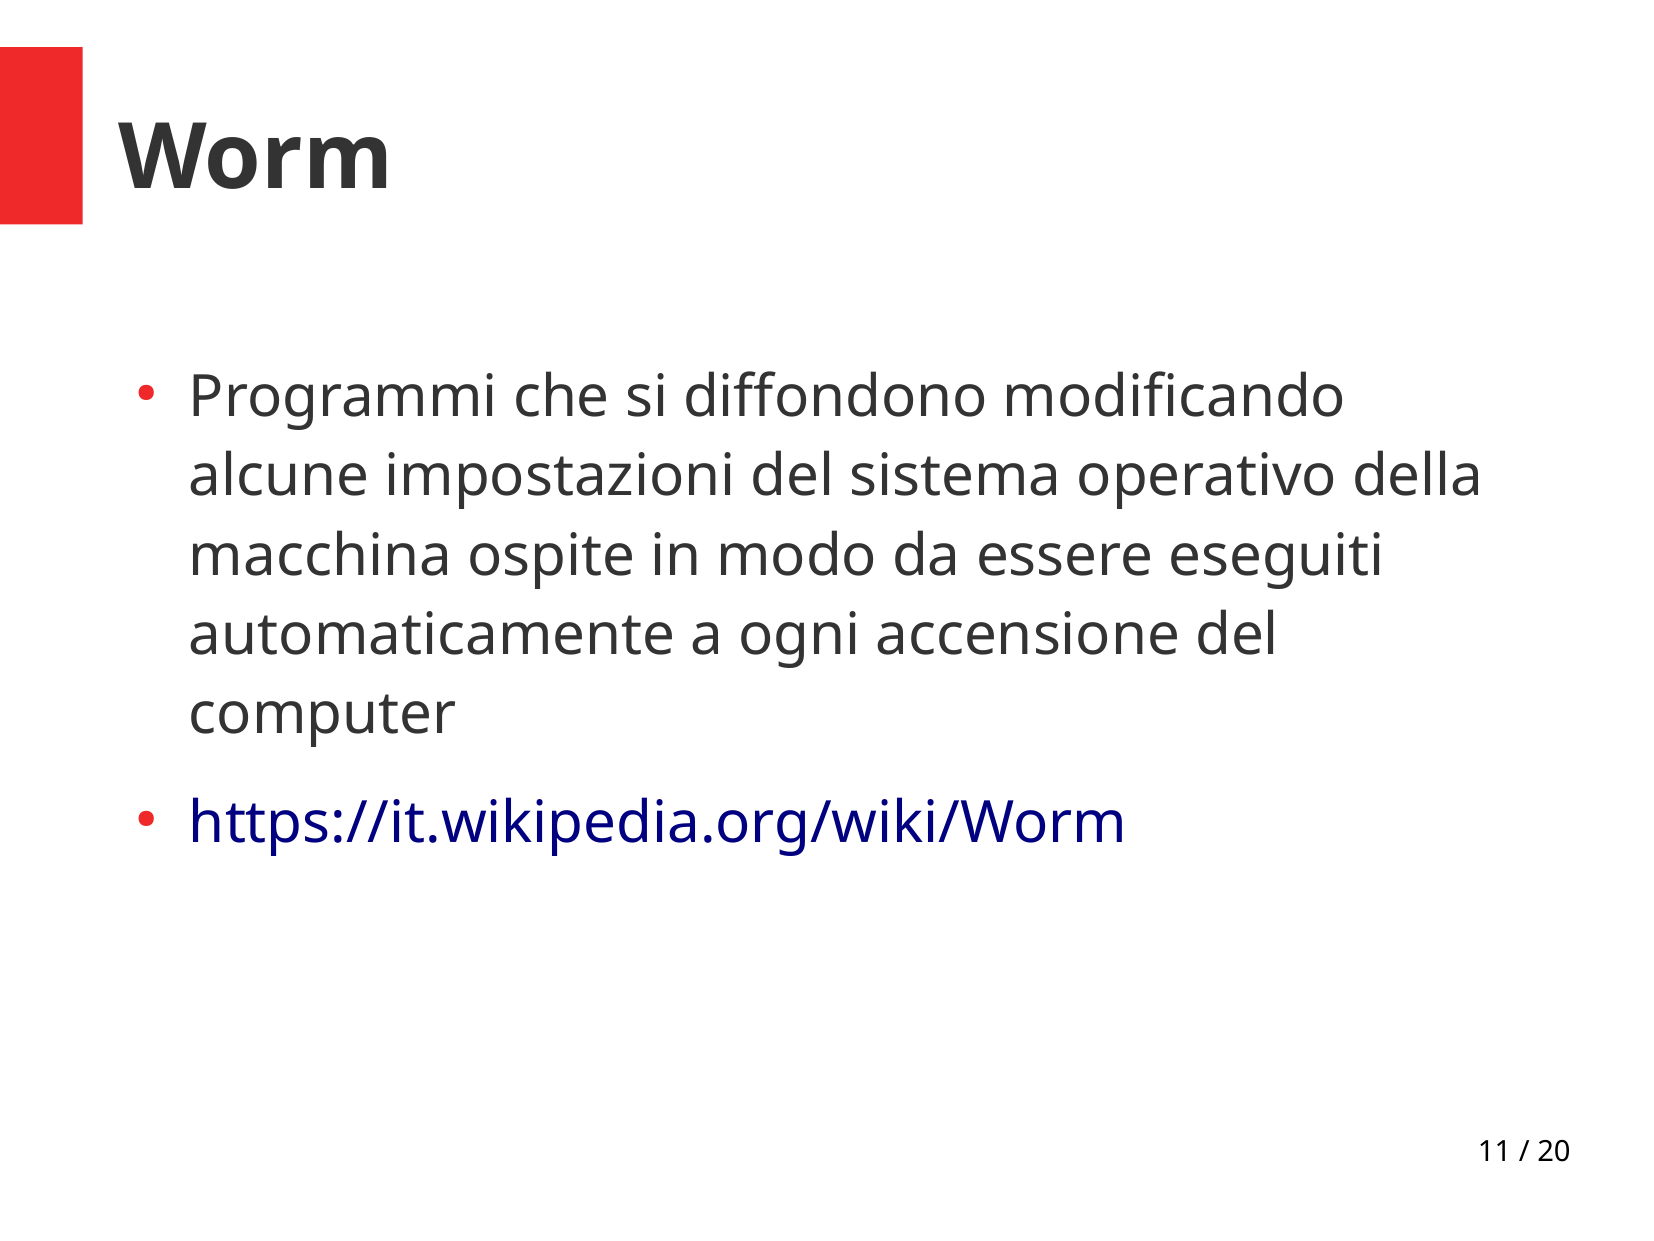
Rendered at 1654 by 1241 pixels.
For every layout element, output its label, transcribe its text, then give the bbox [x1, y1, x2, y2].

title Worm [118, 49, 1571, 257]
list Programmi che si diffondono modificando alcune impostazioni del sistema operativo della macchina ospite in modo da essere eseguiti automaticamente a ogni accensione del computer https://it.wikipedia.org/wiki/Worm [118, 354, 1536, 1074]
